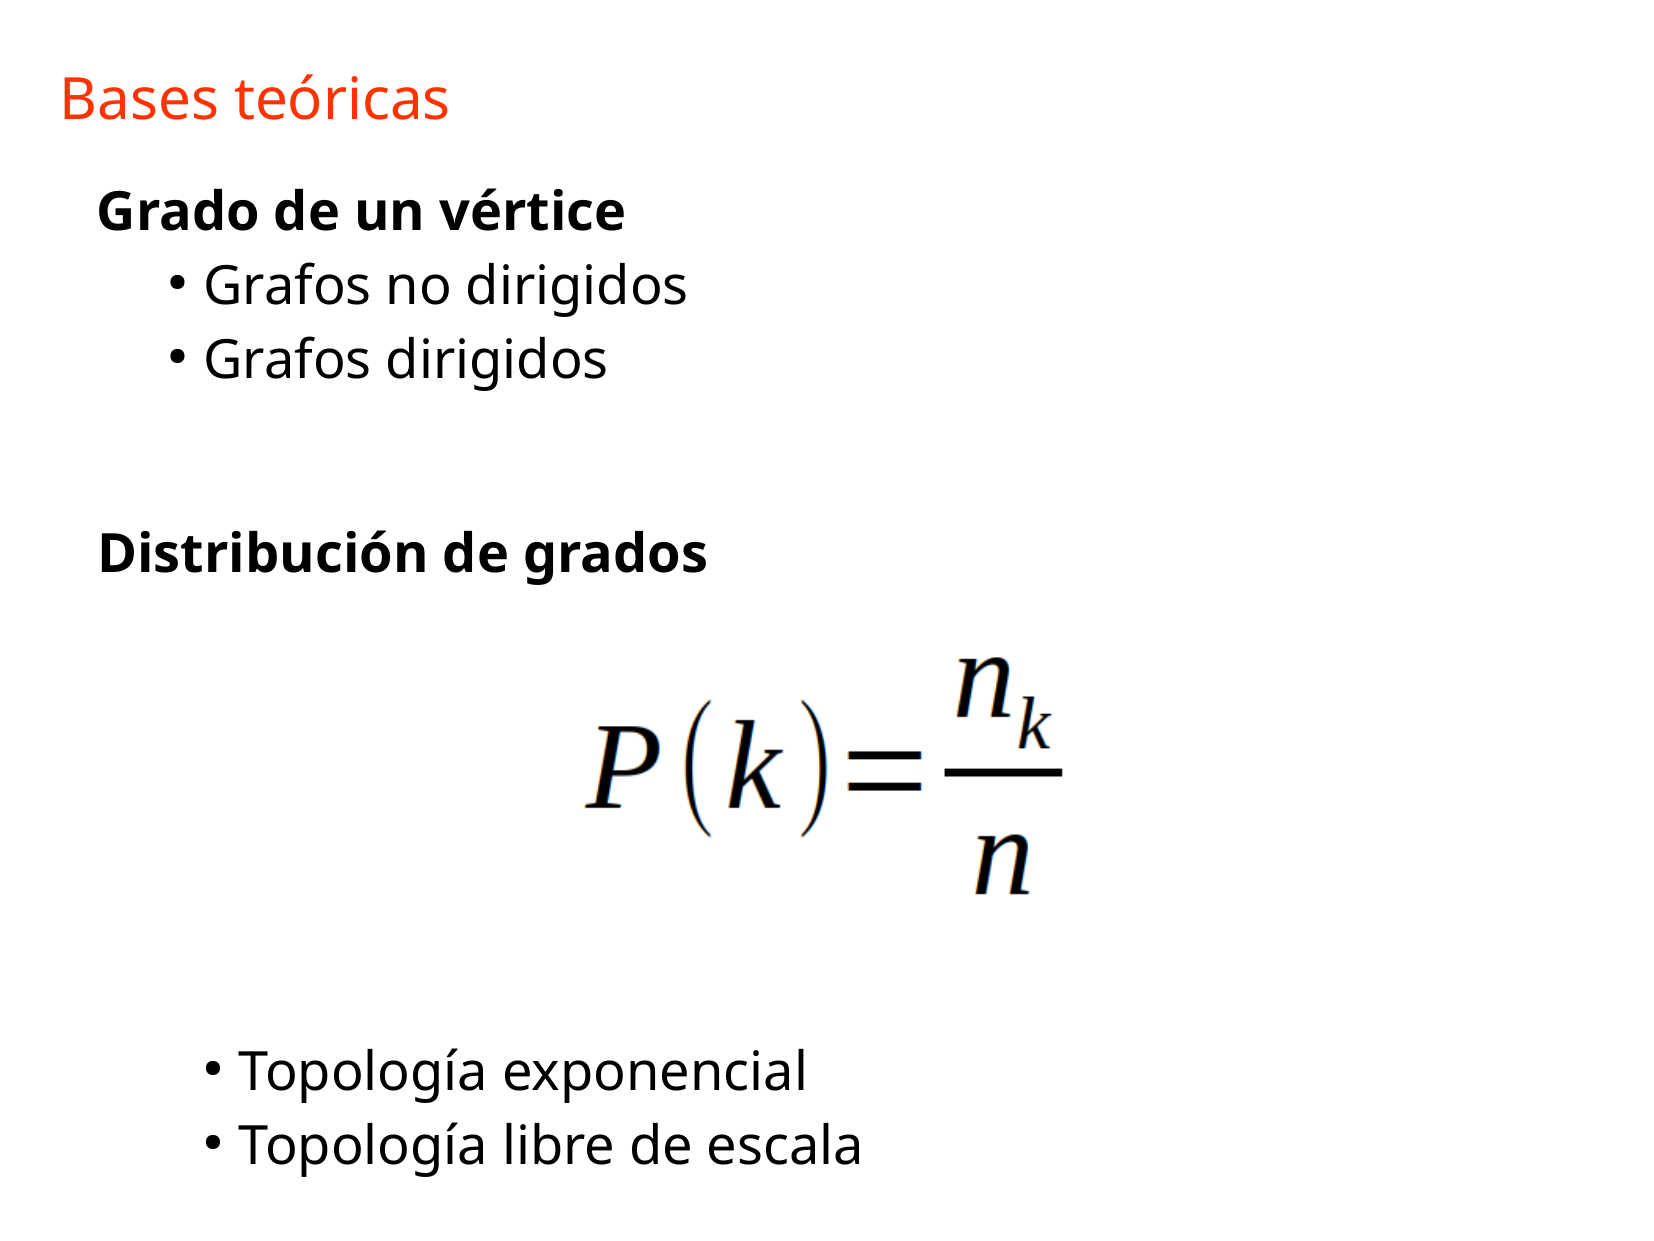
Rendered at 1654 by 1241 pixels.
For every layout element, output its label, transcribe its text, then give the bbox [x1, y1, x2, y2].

text_box Distribución de grados Topología exponencial Topología libre de escala [82, 507, 1224, 1110]
text_box Bases teóricas [45, 50, 1231, 136]
text_box Grado de un vértice Grafos no dirigidos Grafos dirigidos [82, 165, 1224, 376]
